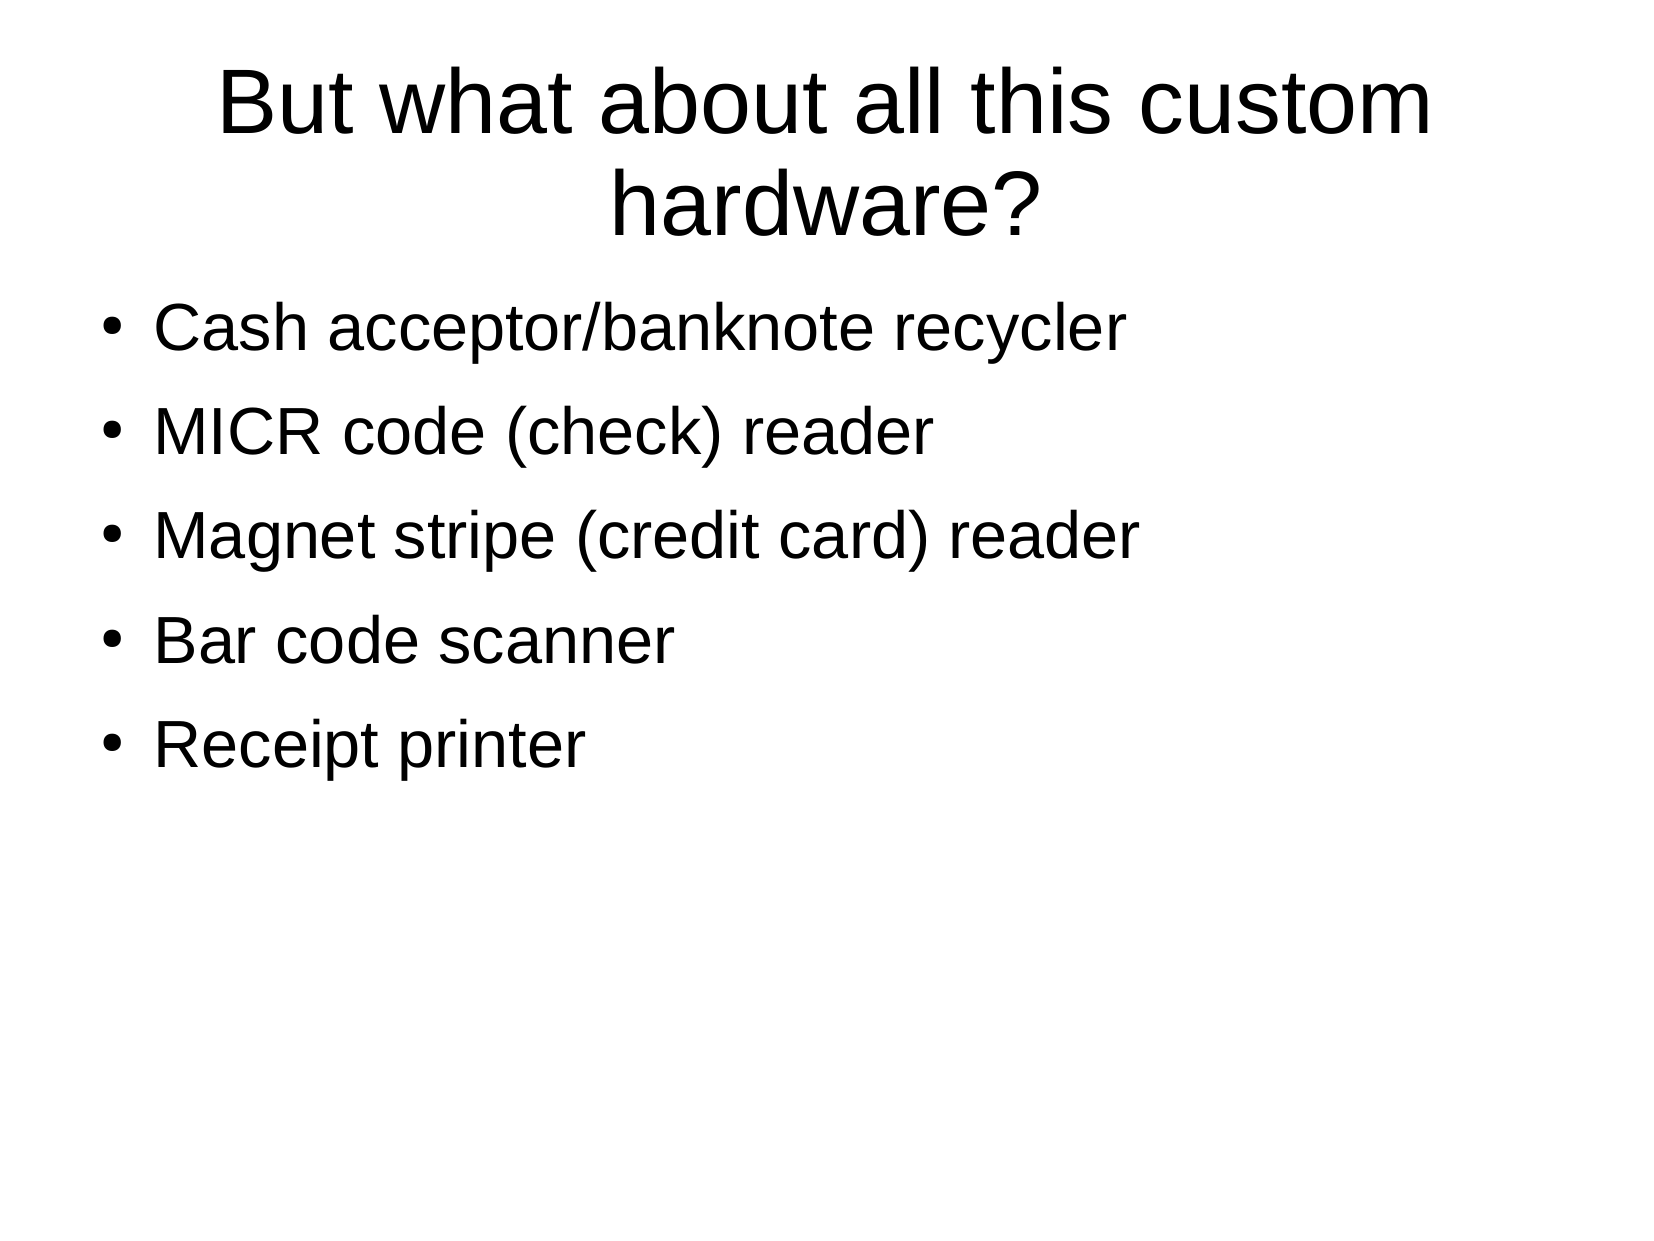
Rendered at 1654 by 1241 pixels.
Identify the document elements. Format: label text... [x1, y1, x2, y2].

title But what about all this custom hardware? [82, 49, 1571, 257]
list Cash acceptor/banknote recycler MICR code (check) reader Magnet stripe (credit card) reader Bar code scanner Receipt printer [82, 290, 1571, 1010]
